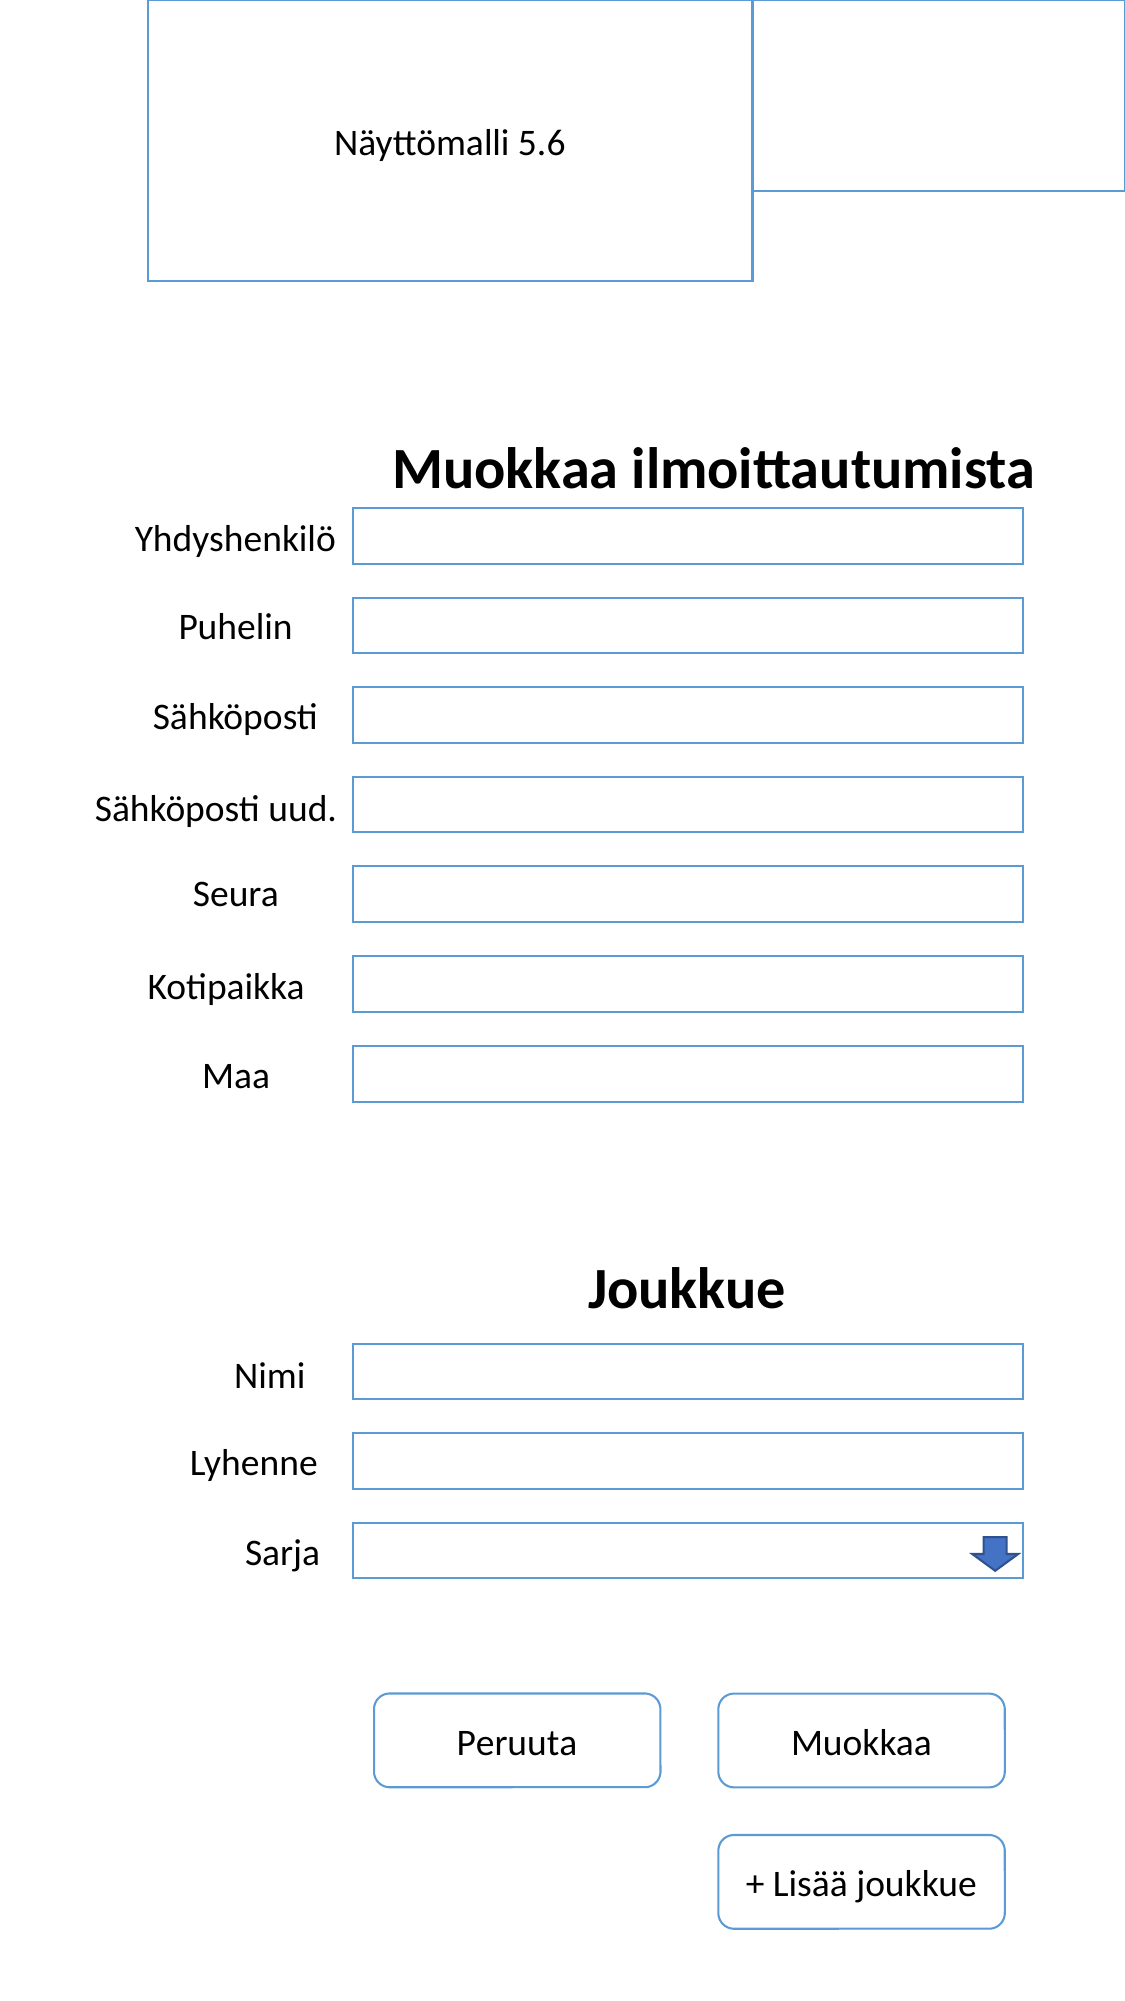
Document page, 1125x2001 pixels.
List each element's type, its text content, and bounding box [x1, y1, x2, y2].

text_box [353, 956, 1023, 1012]
text_box Muokkaa [718, 1693, 1005, 1788]
text_box [353, 687, 1023, 743]
text_box [375, 777, 1023, 832]
text_box [353, 1046, 1023, 1102]
text_box [354, 508, 1023, 564]
text_box Seura [177, 861, 296, 922]
text_box Puhelin [163, 594, 310, 655]
text_box [353, 598, 1023, 653]
text_box Lyhenne [175, 1430, 335, 1492]
text_box [353, 1433, 1023, 1489]
text_box Yhdyshenkilö [119, 506, 354, 567]
text_box Peruuta [374, 1693, 661, 1788]
text_box Muokkaa ilmoittautumista [377, 422, 1060, 509]
text_box [353, 1344, 1023, 1399]
text_box [353, 1523, 1023, 1578]
text_box Näyttömalli 5.6 [148, 0, 752, 281]
text_box Maa [187, 1043, 286, 1105]
text_box Nimi [219, 1343, 322, 1405]
text_box [752, 0, 1125, 191]
text_box Sähköposti uud. [79, 776, 375, 837]
text_box [353, 866, 1023, 922]
text_box Kotipaikka [132, 954, 322, 1015]
text_box Sähköposti [137, 684, 336, 745]
text_box Joukkue [573, 1242, 804, 1329]
text_box + Lisää joukkue [718, 1835, 1005, 1929]
text_box Sarja [229, 1520, 336, 1581]
